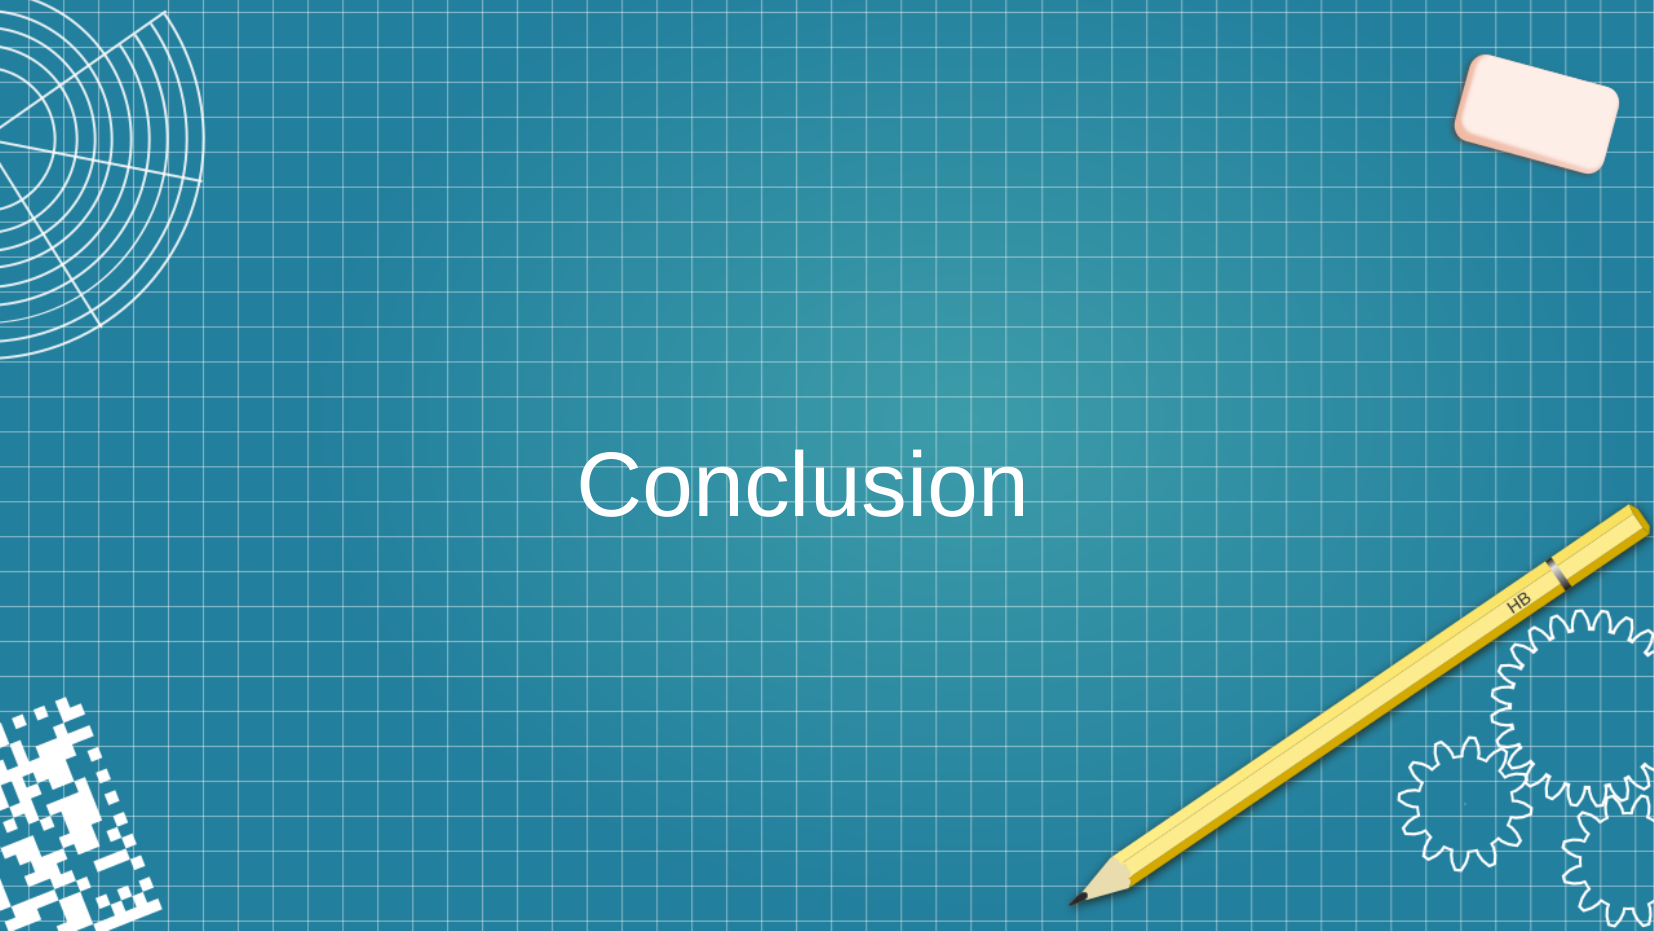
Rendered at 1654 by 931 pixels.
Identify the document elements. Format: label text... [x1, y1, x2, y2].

title Conclusion [59, 377, 1548, 591]
picture [0, 0, 1654, 931]
